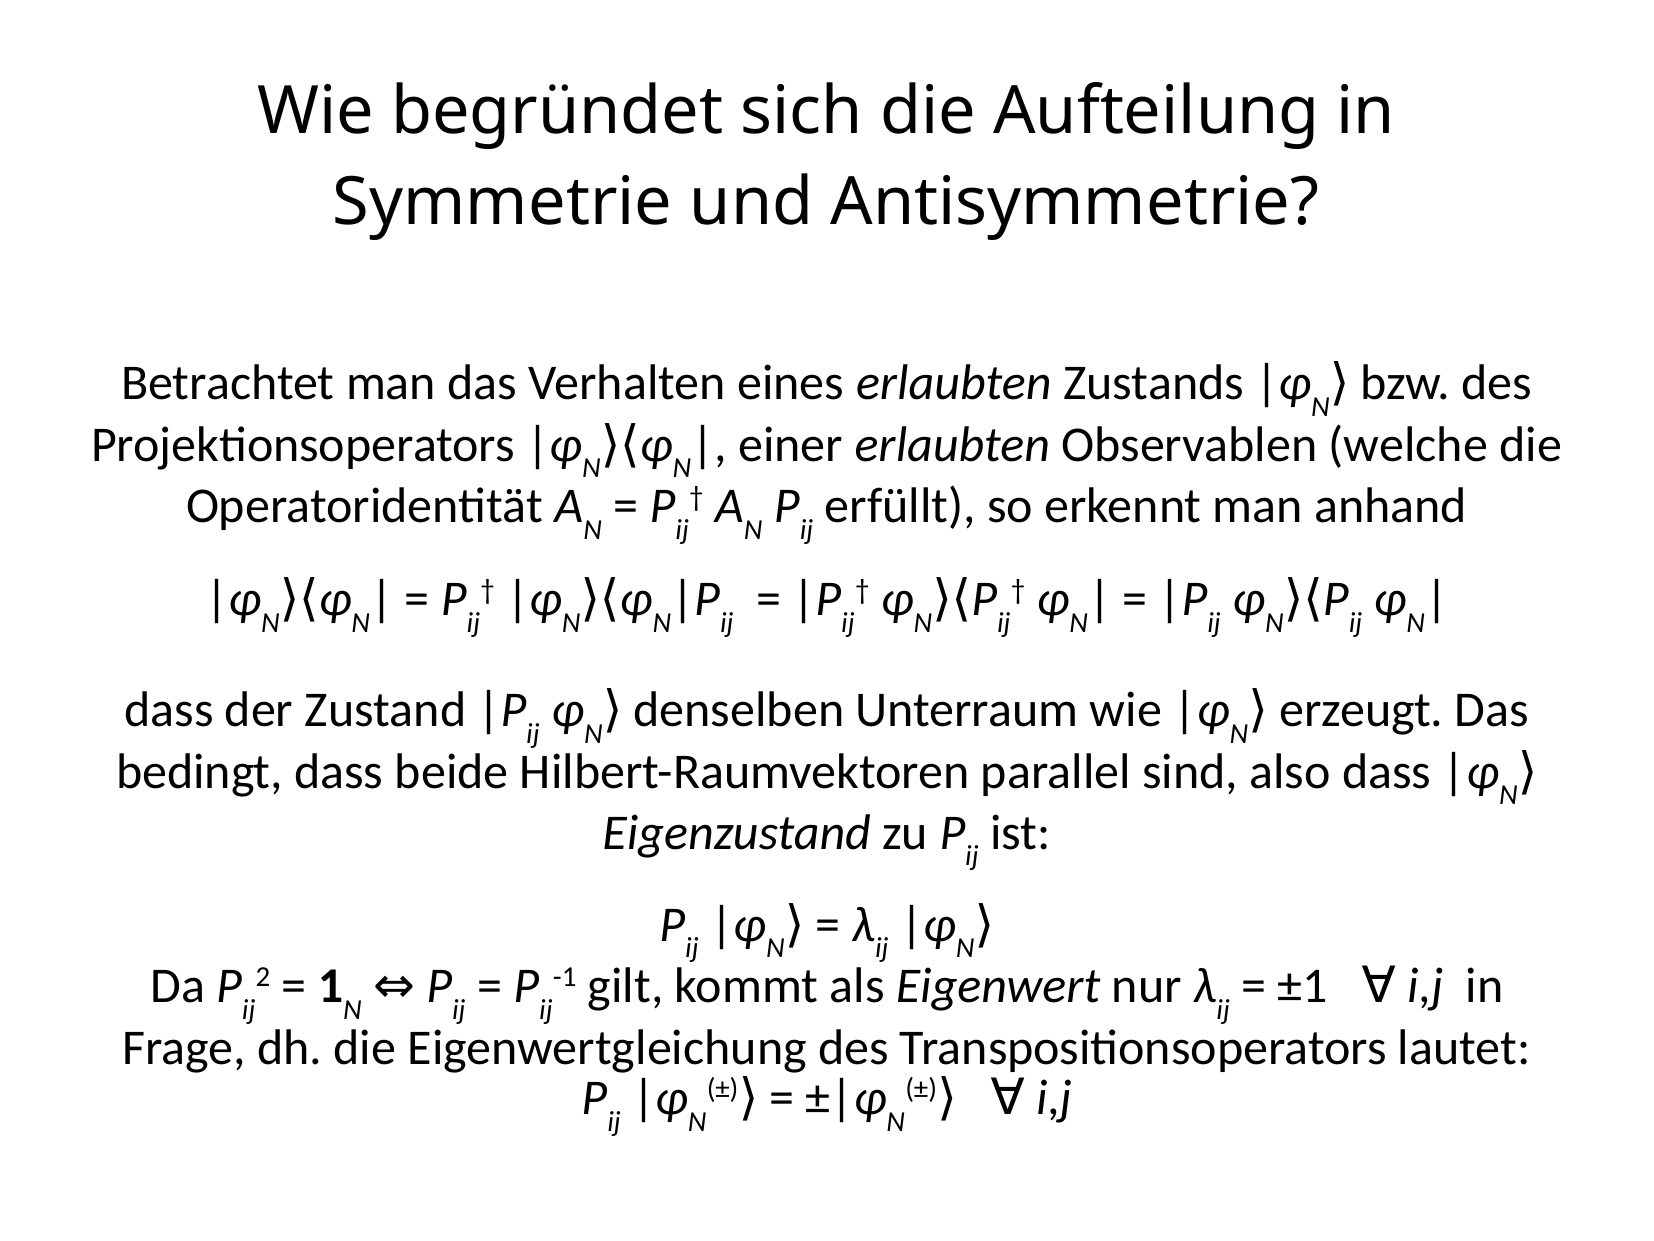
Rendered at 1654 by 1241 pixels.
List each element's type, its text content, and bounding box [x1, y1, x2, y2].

title Wie begründet sich die Aufteilung in Symmetrie und Antisymmetrie? [82, 49, 1571, 257]
subtitle Betrachtet man das Verhalten eines erlaubten Zustands |φN⟩ bzw. des Projektionsoperators |φN⟩⟨φN|, einer erlaubten Observablen (welche die Operatoridentität AN = Pij† AN Pij erfüllt), so erkennt man anhand |φN⟩⟨φN| = Pij† |φN⟩⟨φN|Pij = |Pij† φN⟩⟨Pij† φN| = |Pij φN⟩⟨Pij φN| dass der Zustand |Pij φN⟩ denselben Unterraum wie |φN⟩ erzeugt. Das bedingt, dass beide Hilbert-Raumvektoren parallel sind, also dass |φN⟩ Eigenzustand zu Pij ist: Pij |φN⟩ = λij |φN⟩ Da Pij2 = 1N ⇔ Pij = Pij-1 gilt, kommt als Eigenwert nur λij = ±1 ∀ i,j in Frage, dh. die Eigenwertgleichung des Transpositionsoperators lautet: Pij |φN(±)⟩ = ±|φN(±)⟩ ∀ i,j [82, 294, 1571, 1207]
